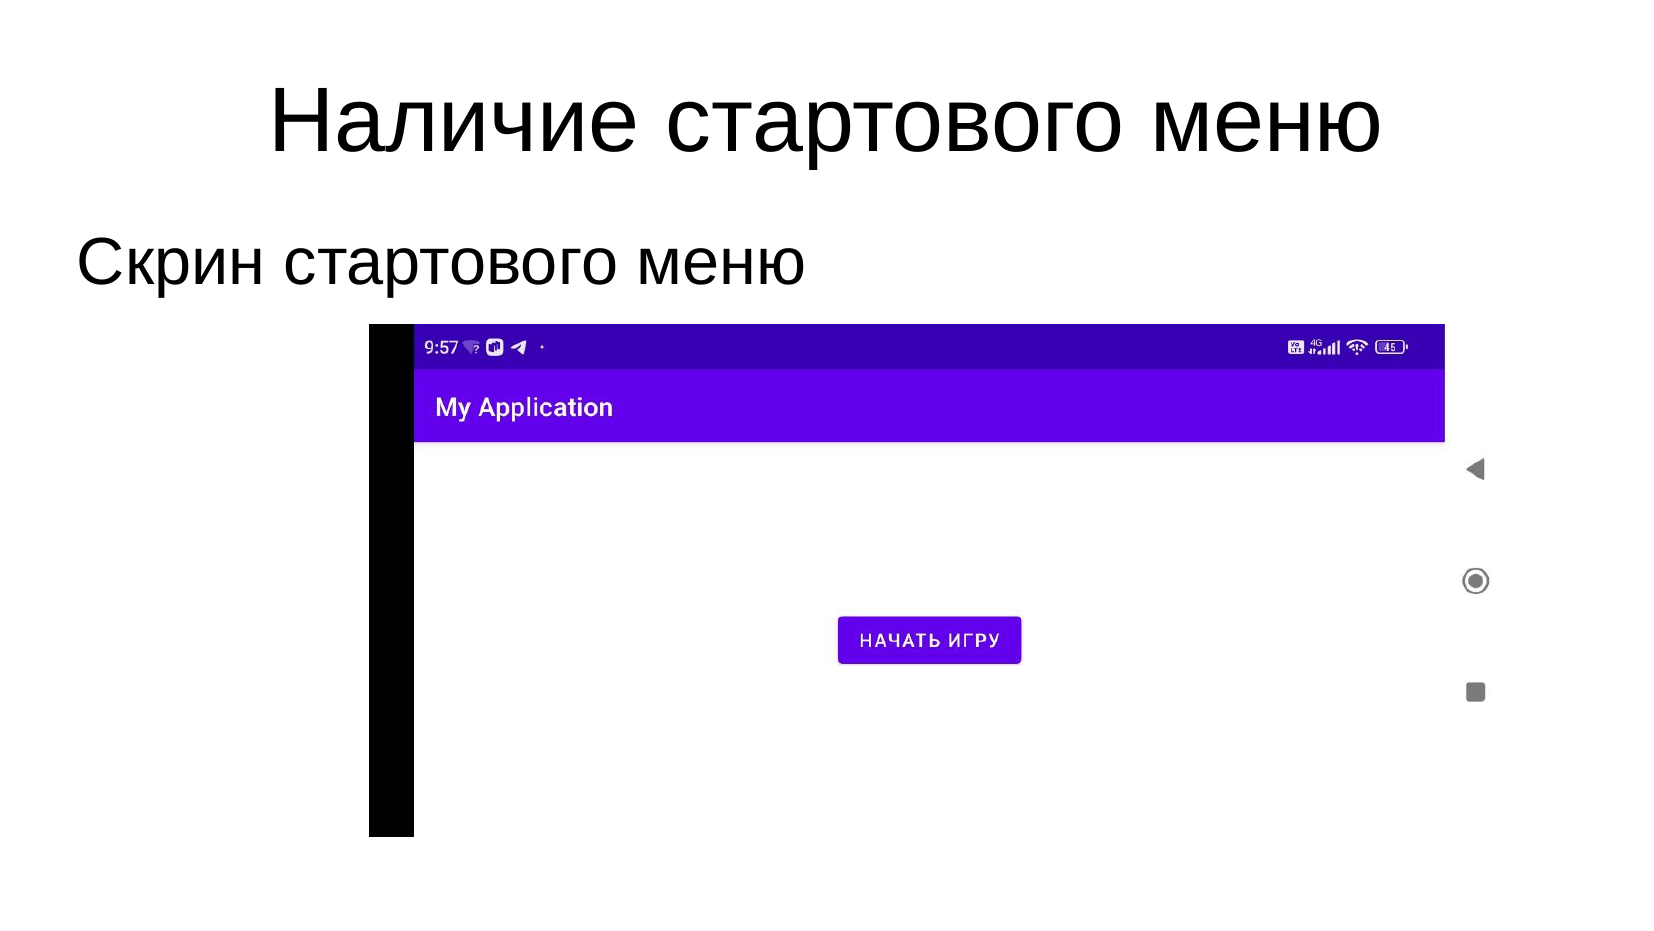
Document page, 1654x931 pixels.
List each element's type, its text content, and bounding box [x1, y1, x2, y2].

title Наличие стартового меню [82, 37, 1571, 193]
list Скрин стартового меню [76, 217, 1565, 758]
picture [369, 324, 1506, 837]
